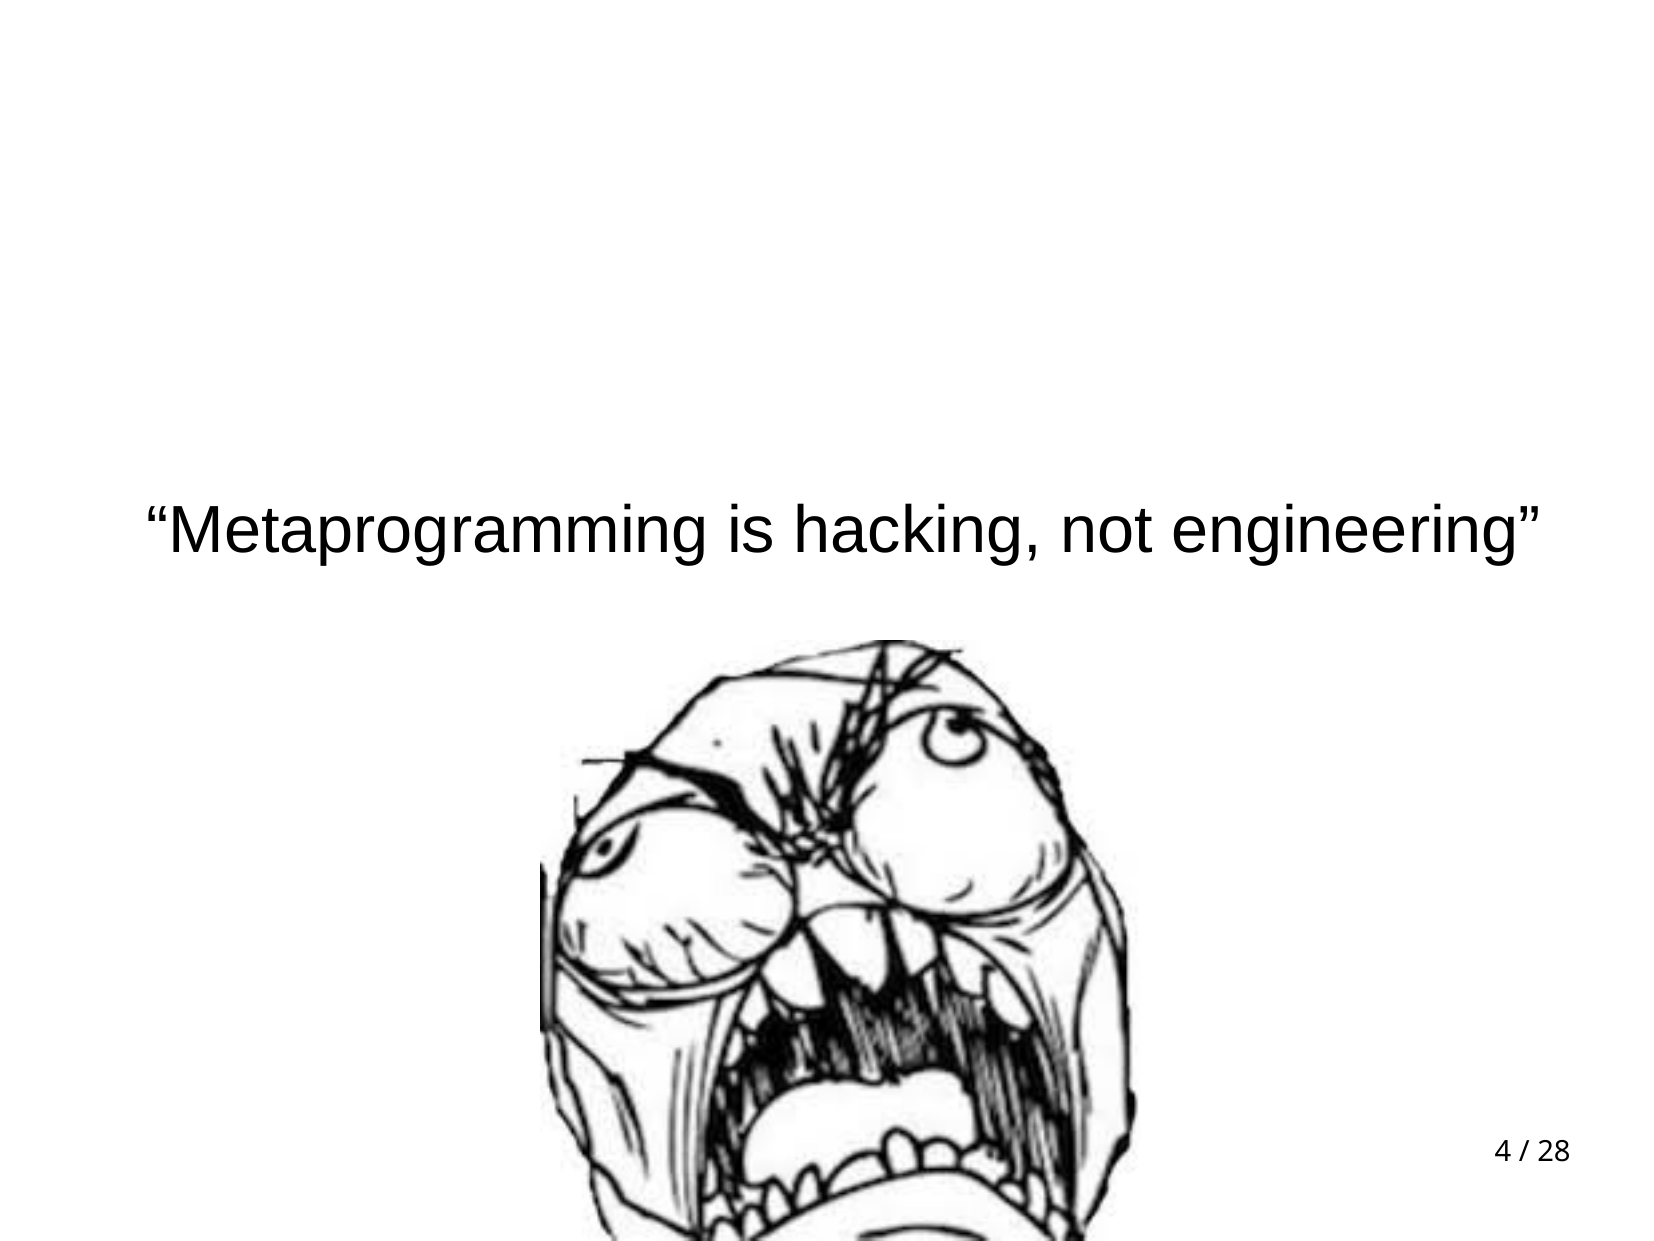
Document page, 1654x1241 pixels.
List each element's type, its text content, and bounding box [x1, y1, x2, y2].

subtitle “Metaprogramming is hacking, not engineering” [118, 49, 1571, 1010]
picture [540, 640, 1141, 1241]
